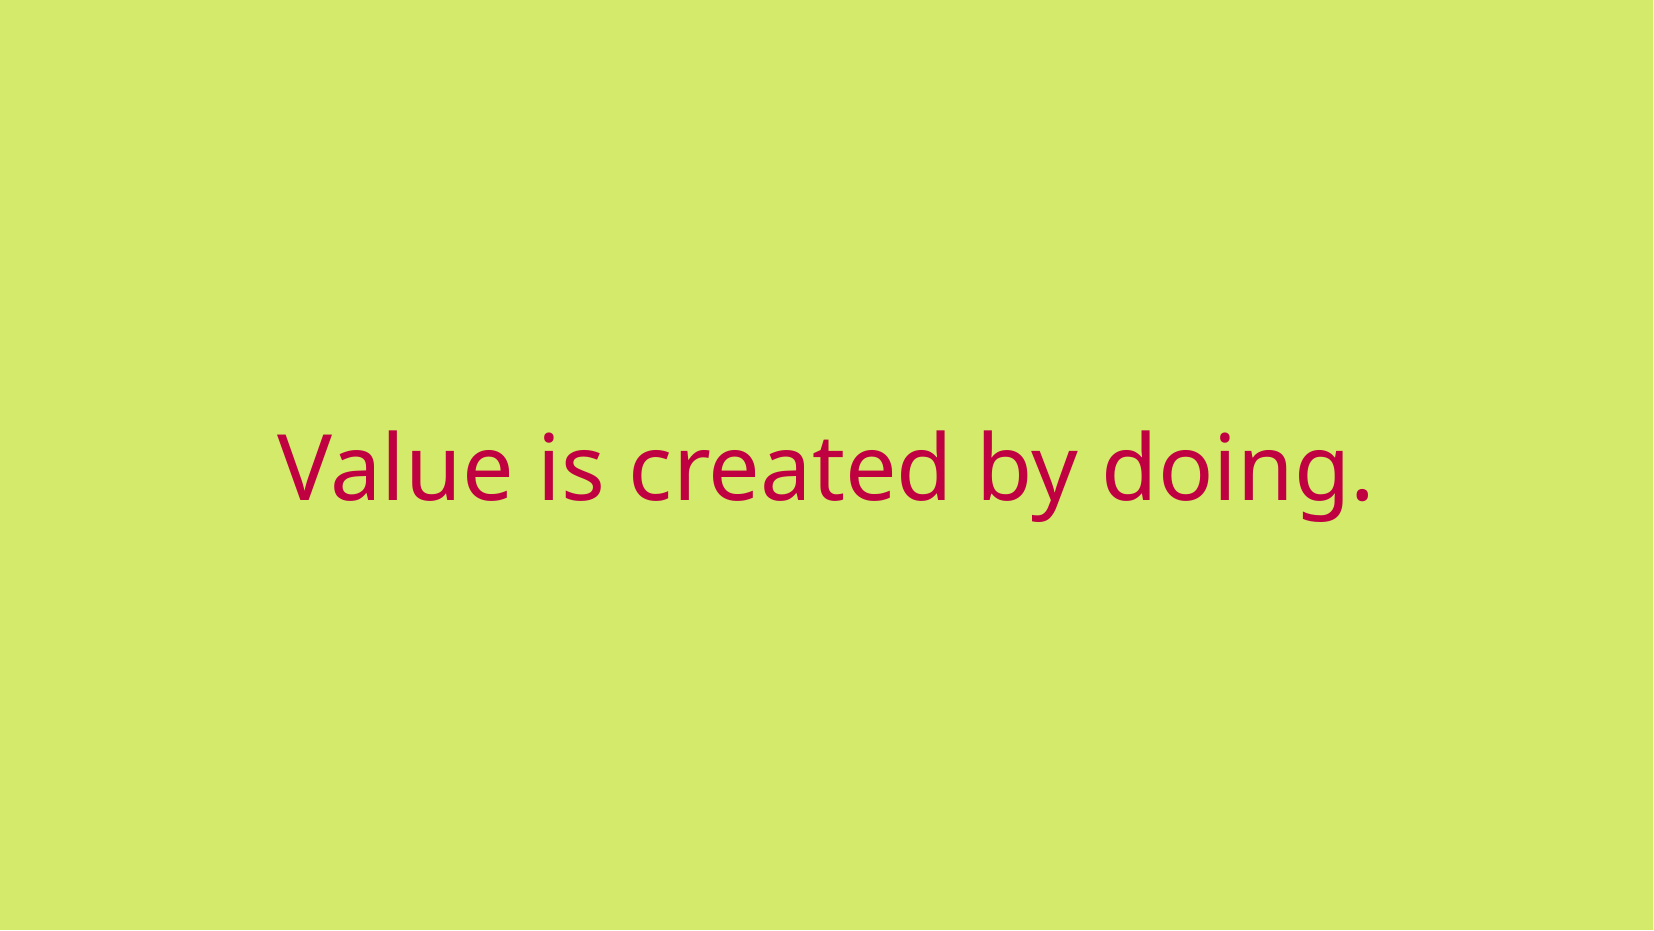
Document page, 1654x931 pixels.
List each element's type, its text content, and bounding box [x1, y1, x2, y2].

text_box Value is created by doing. [236, 0, 1418, 931]
